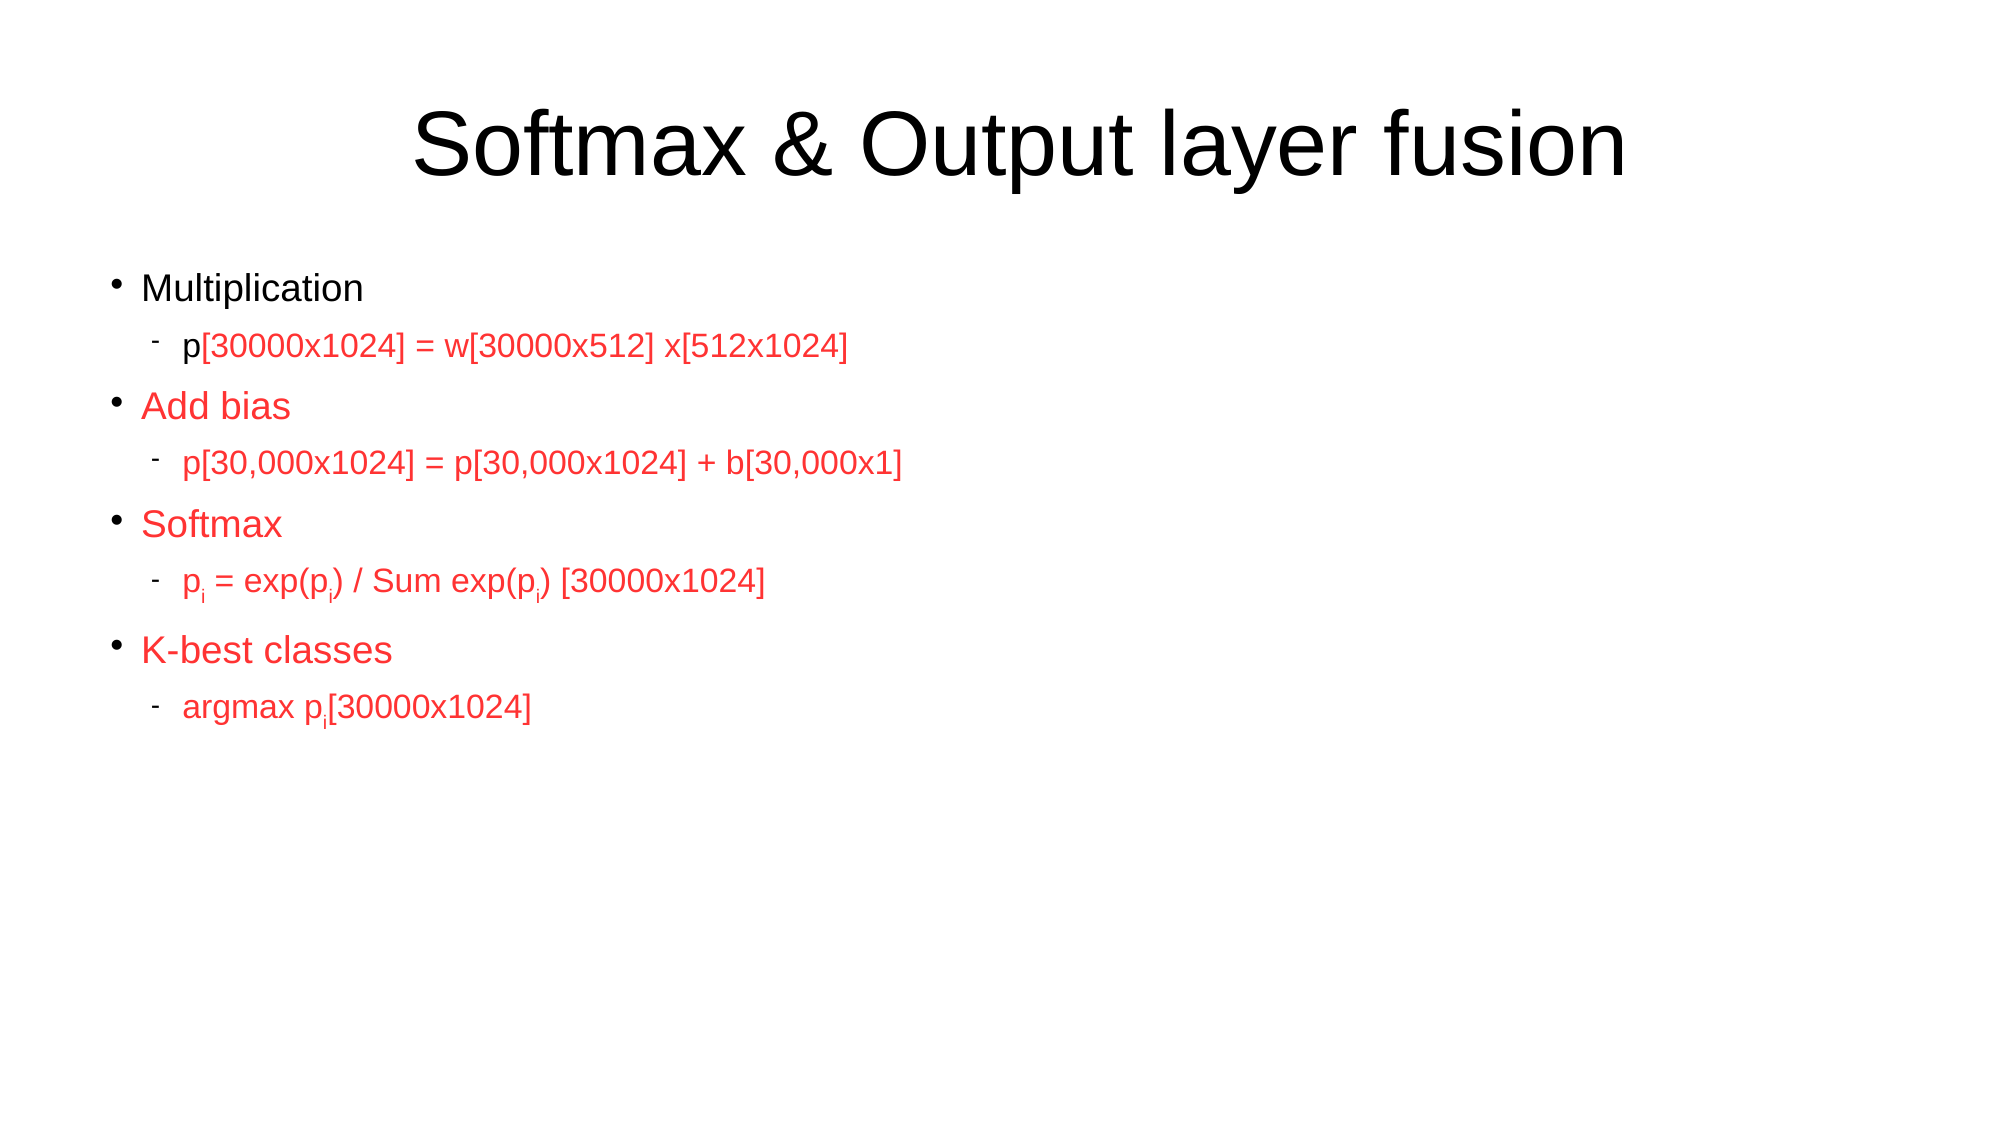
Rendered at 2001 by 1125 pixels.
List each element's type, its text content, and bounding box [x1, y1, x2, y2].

text_box Softmax & Output layer fusion [99, 44, 1900, 233]
text_box Multiplication p[30000x1024] = w[30000x512] x[512x1024] Add bias p[30,000x1024] = p[30,000x1024] + b[30,000x1] Softmax pi = exp(pi) / Sum exp(pi) [30000x1024] K-best classes argmax pi[30000x1024] [100, 263, 1900, 740]
